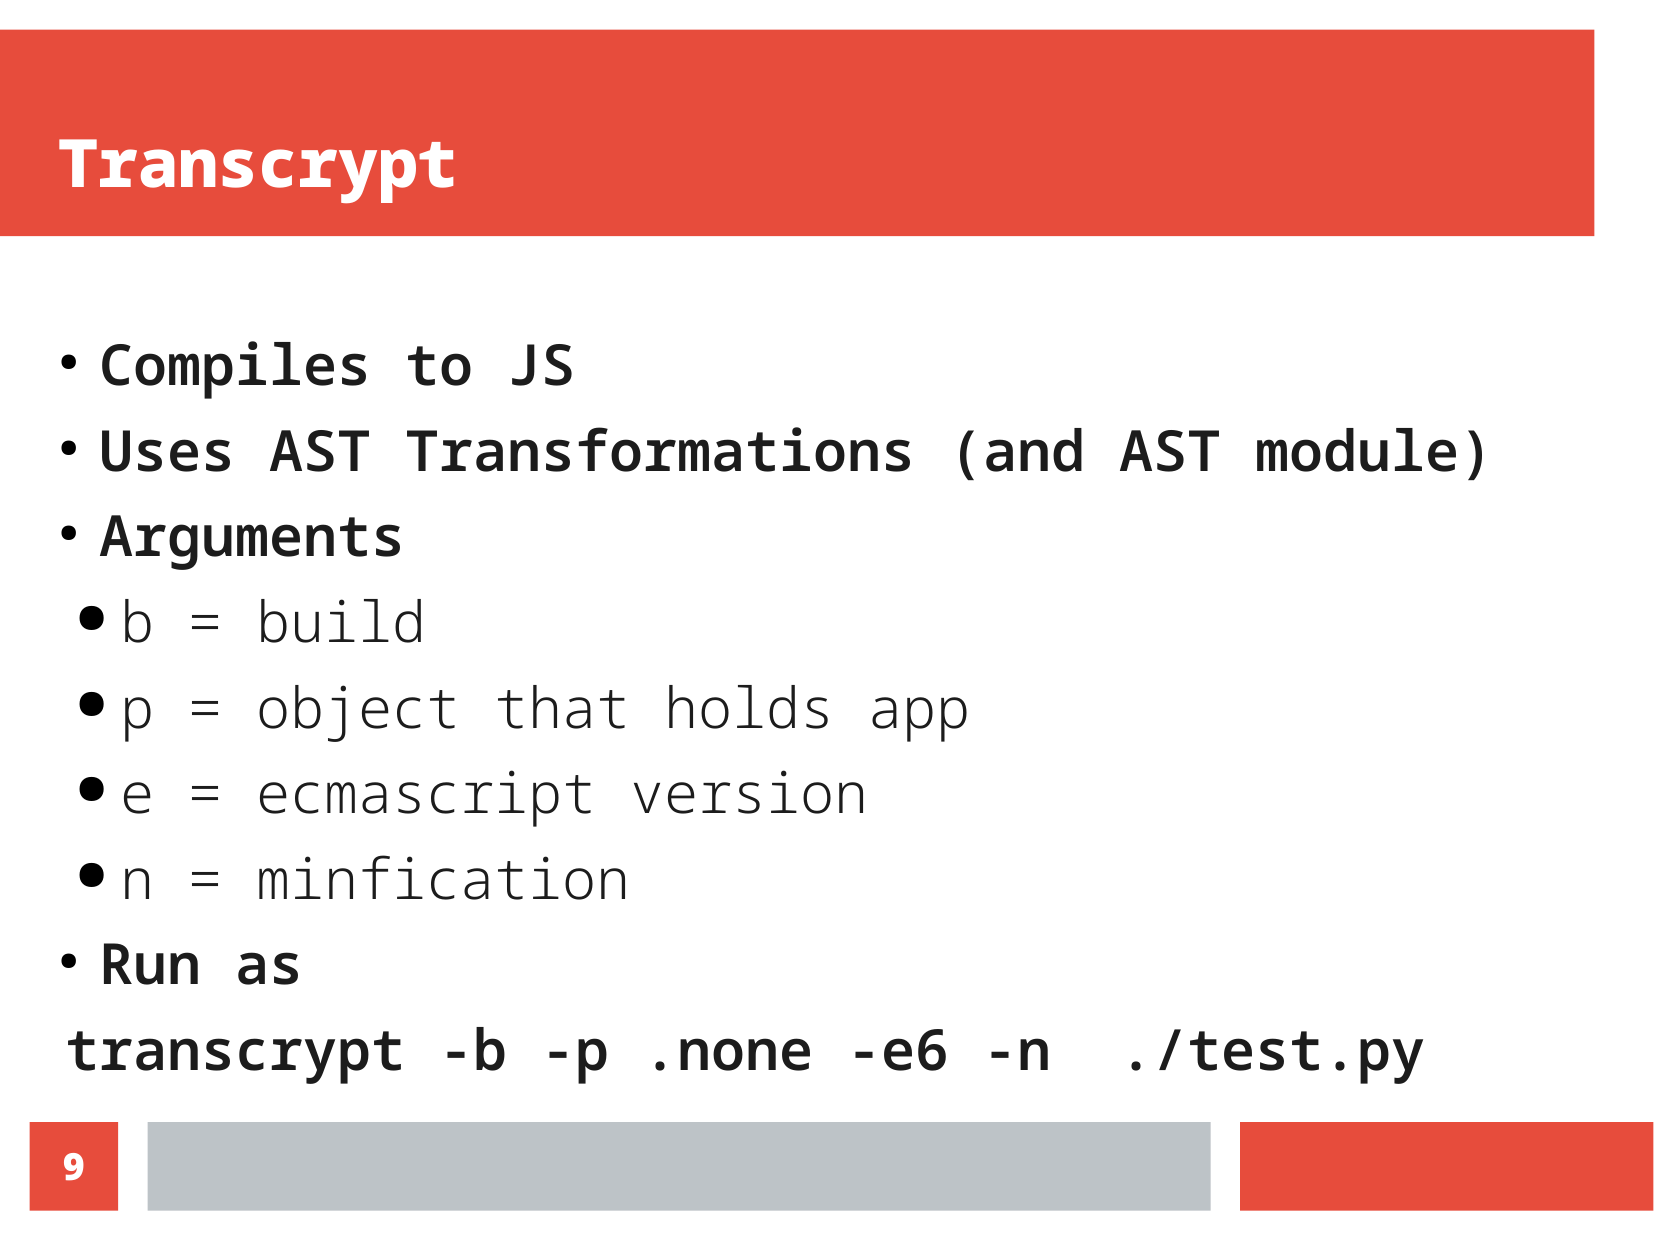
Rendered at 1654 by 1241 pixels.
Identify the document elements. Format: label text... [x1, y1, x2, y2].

title Transcrypt [59, 59, 1595, 207]
list Compiles to JS Uses AST Transformations (and AST module) Arguments b = build p = object that holds app e = ecmascript version n = minfication Run as transcrypt -b -p .none -e6 -n ./test.py [59, 324, 1565, 1096]
